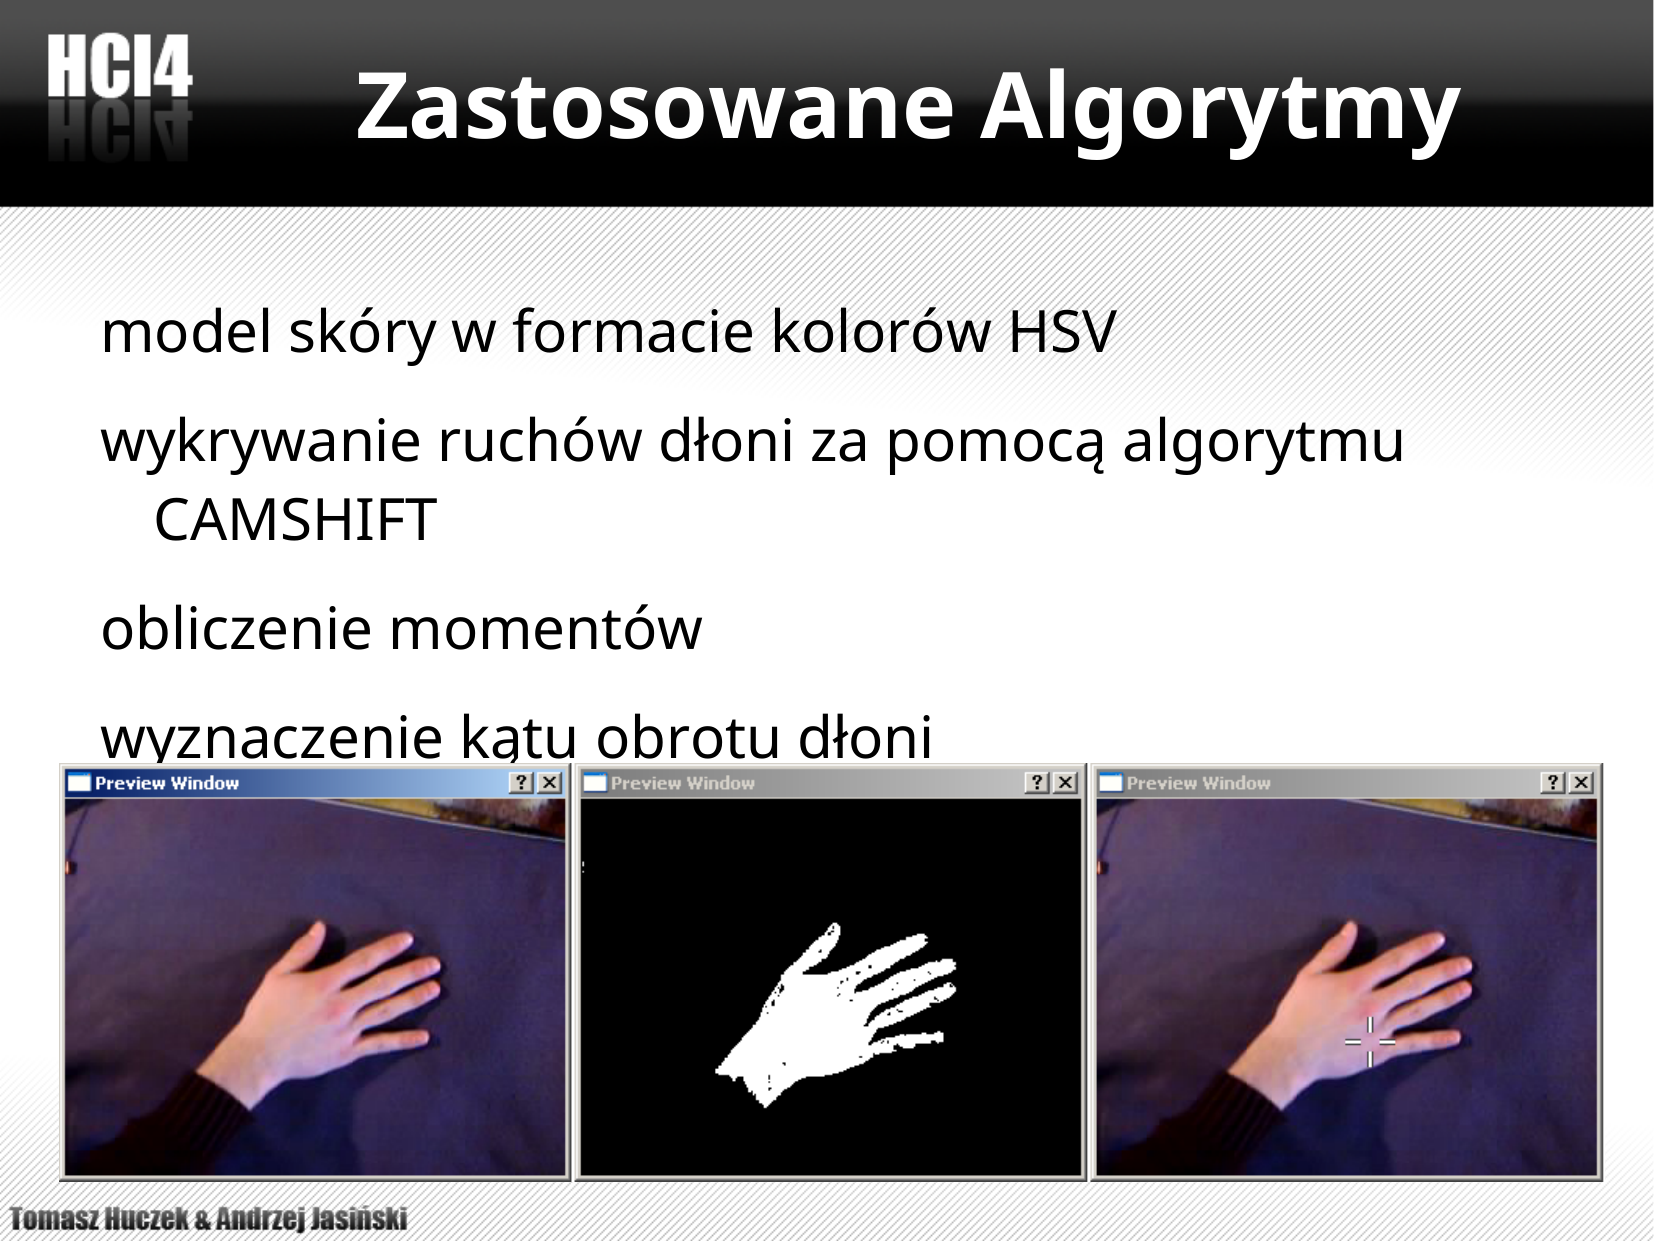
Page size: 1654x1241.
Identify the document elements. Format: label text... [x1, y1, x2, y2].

title Zastosowane Algorytmy [165, 0, 1654, 208]
list model skóry w formacie kolorów HSV wykrywanie ruchów dłoni za pomocą algorytmu CAMSHIFT obliczenie momentów wyznaczenie kątu obrotu dłoni [82, 290, 1571, 743]
picture [0, 0, 1654, 1241]
